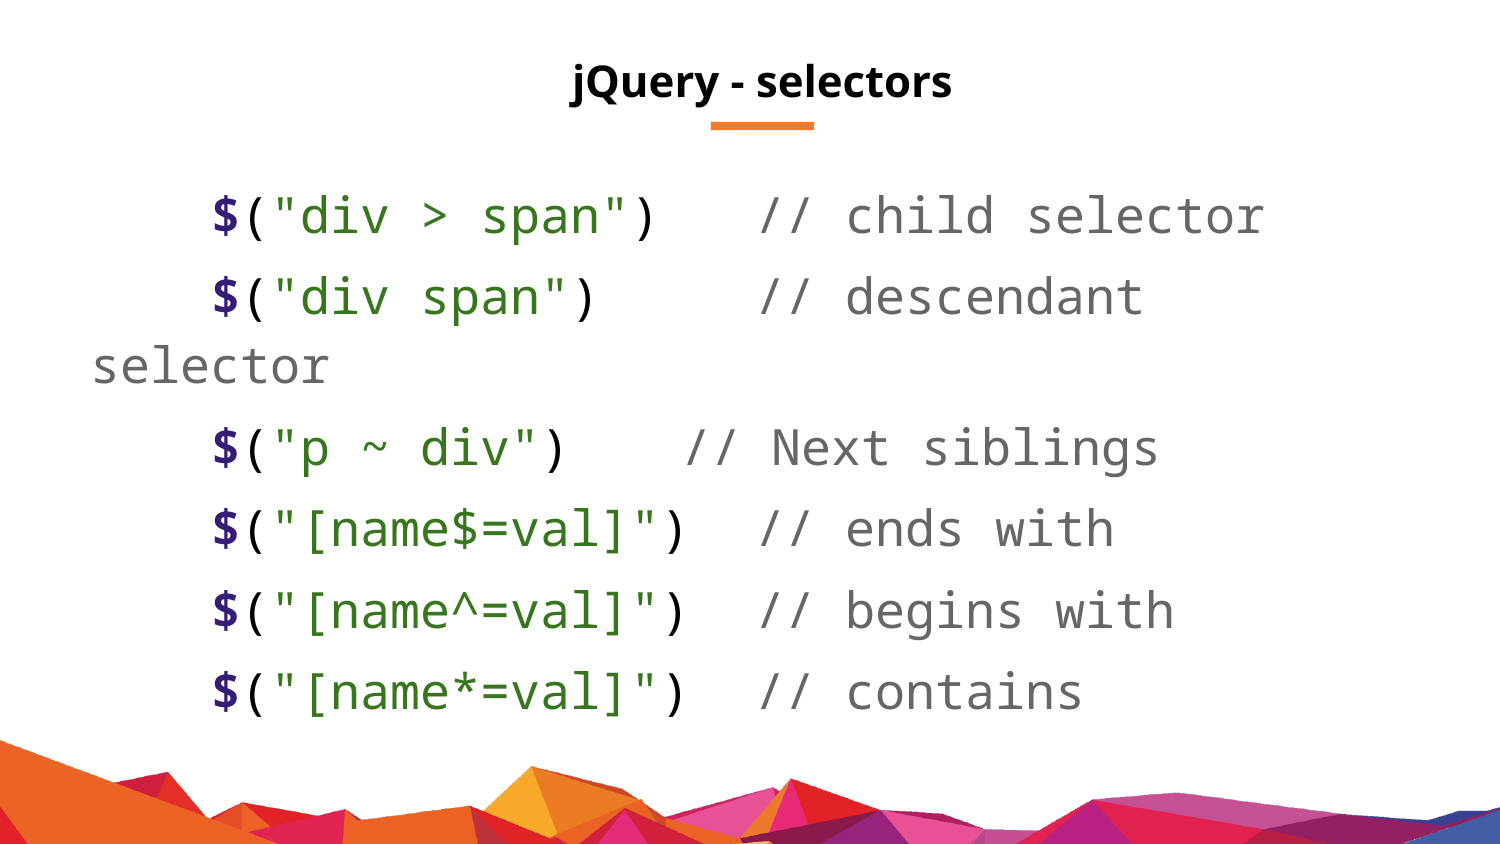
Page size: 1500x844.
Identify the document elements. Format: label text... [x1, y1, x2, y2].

title jQuery - selectors [94, 39, 1431, 110]
picture [0, 740, 1500, 844]
text_box $("div > span") // child selector $("div span") // descendant selector $("p ~ div") // Next siblings $("[name$=val]") // ends with $("[name^=val]") // begins with $("[name*=val]") // contains [75, 159, 1426, 816]
